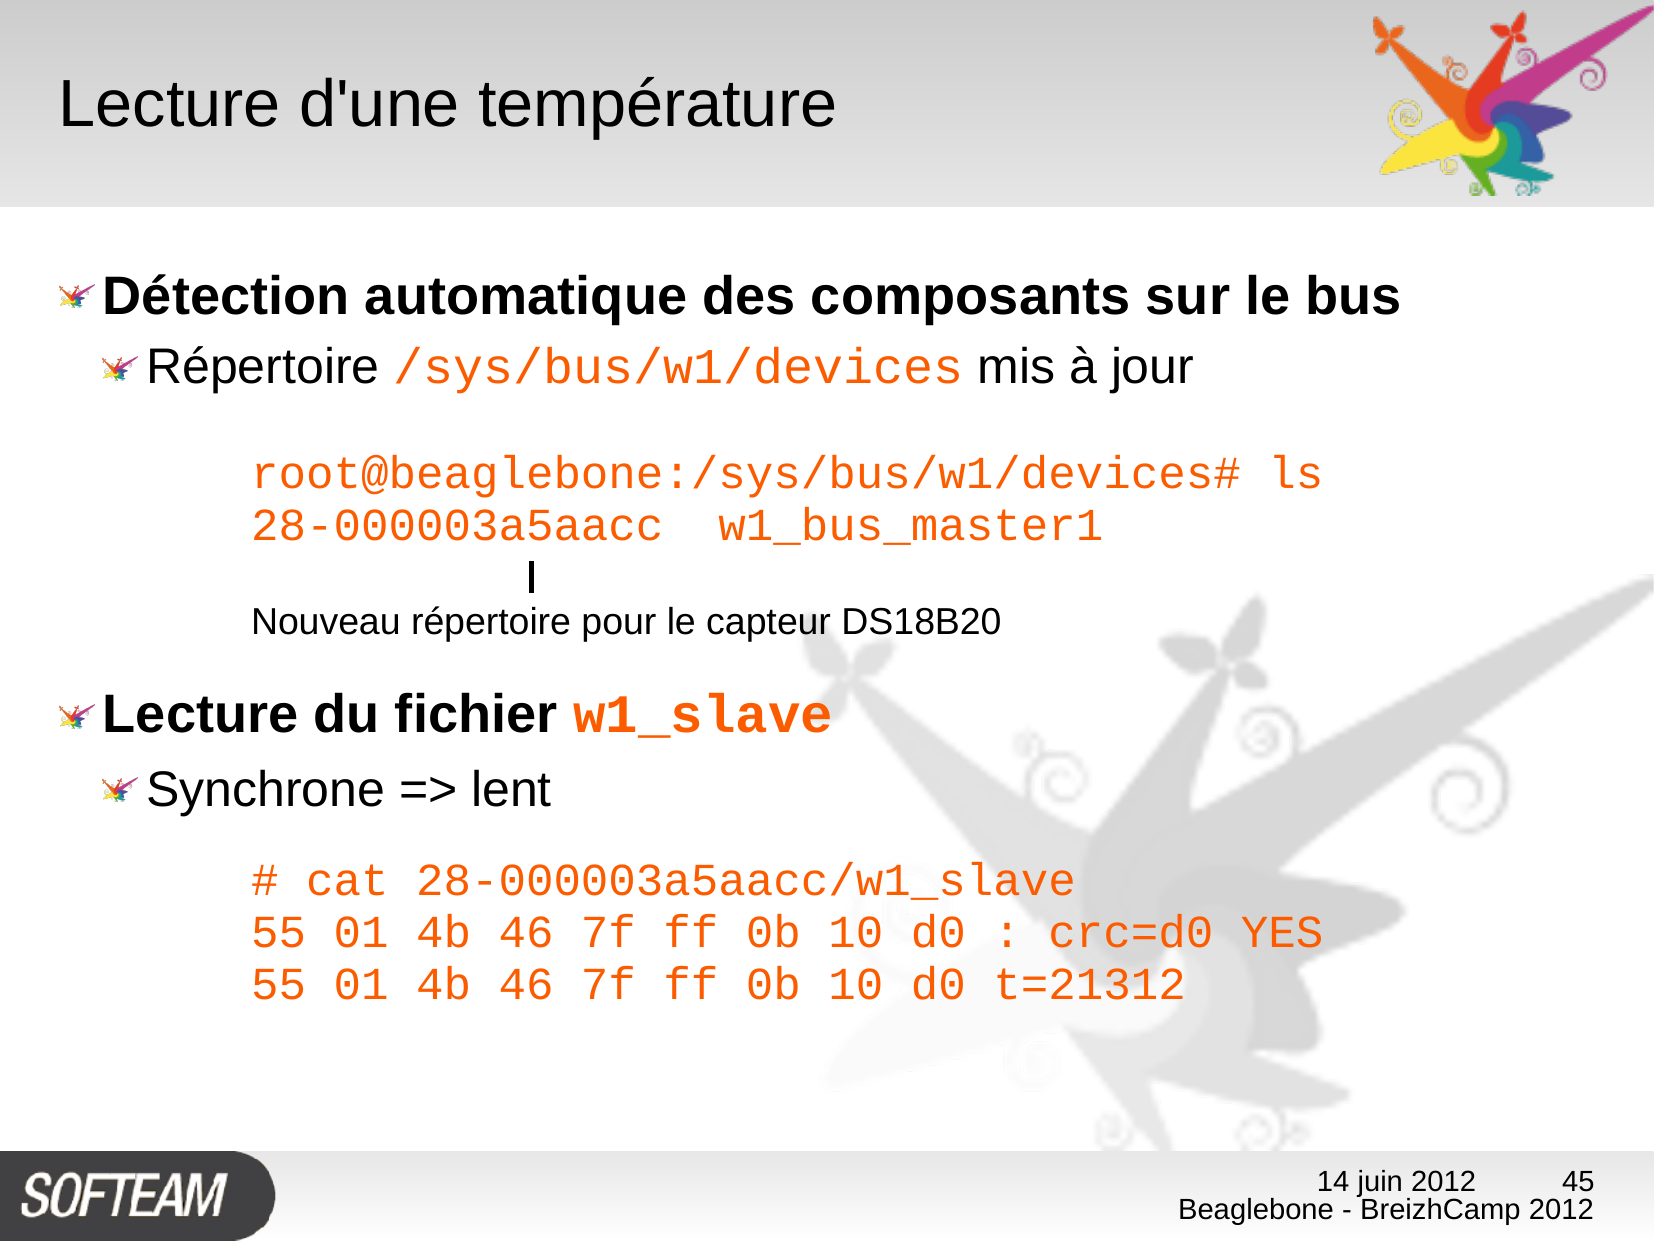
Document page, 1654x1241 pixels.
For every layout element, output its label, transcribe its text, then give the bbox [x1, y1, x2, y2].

text_box Nouveau répertoire pour le capteur DS18B20 [236, 592, 1034, 650]
title Lecture d'une température [59, 29, 1359, 178]
list Détection automatique des composants sur le bus Répertoire /sys/bus/w1/devices mis à jour Lecture du fichier w1_slave Synchrone => lent [59, 265, 1595, 1090]
text_box root@beaglebone:/sys/bus/w1/devices# ls 28-000003a5aacc w1_bus_master1 [236, 442, 1359, 562]
text_box # cat 28-000003a5aacc/w1_slave 55 01 4b 46 7f ff 0b 10 d0 : crc=d0 YES 55 01 4b 46 7f ff 0b 10 d0 t=21312 [236, 850, 1339, 1063]
picture [797, 574, 1654, 1152]
picture [0, 1151, 277, 1241]
picture [1372, 5, 1654, 196]
